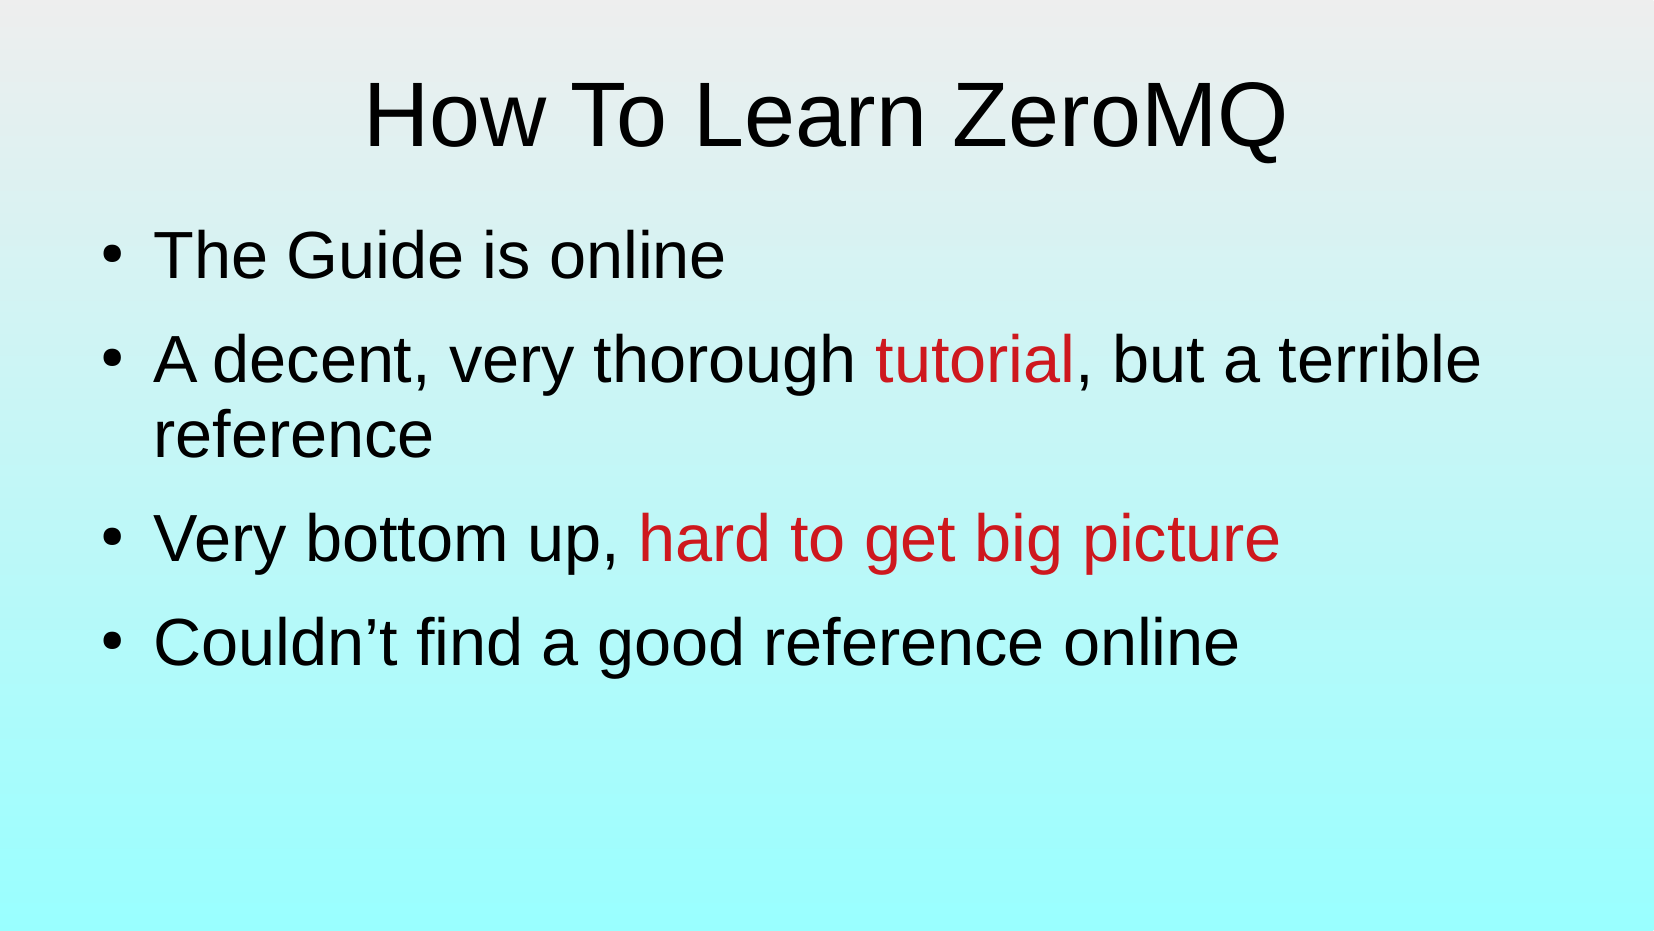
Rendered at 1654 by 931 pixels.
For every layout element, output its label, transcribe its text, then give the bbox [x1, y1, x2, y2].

title How To Learn ZeroMQ [82, 37, 1571, 193]
list The Guide is online A decent, very thorough tutorial, but a terrible reference Very bottom up, hard to get big picture Couldn’t find a good reference online [82, 217, 1571, 758]
